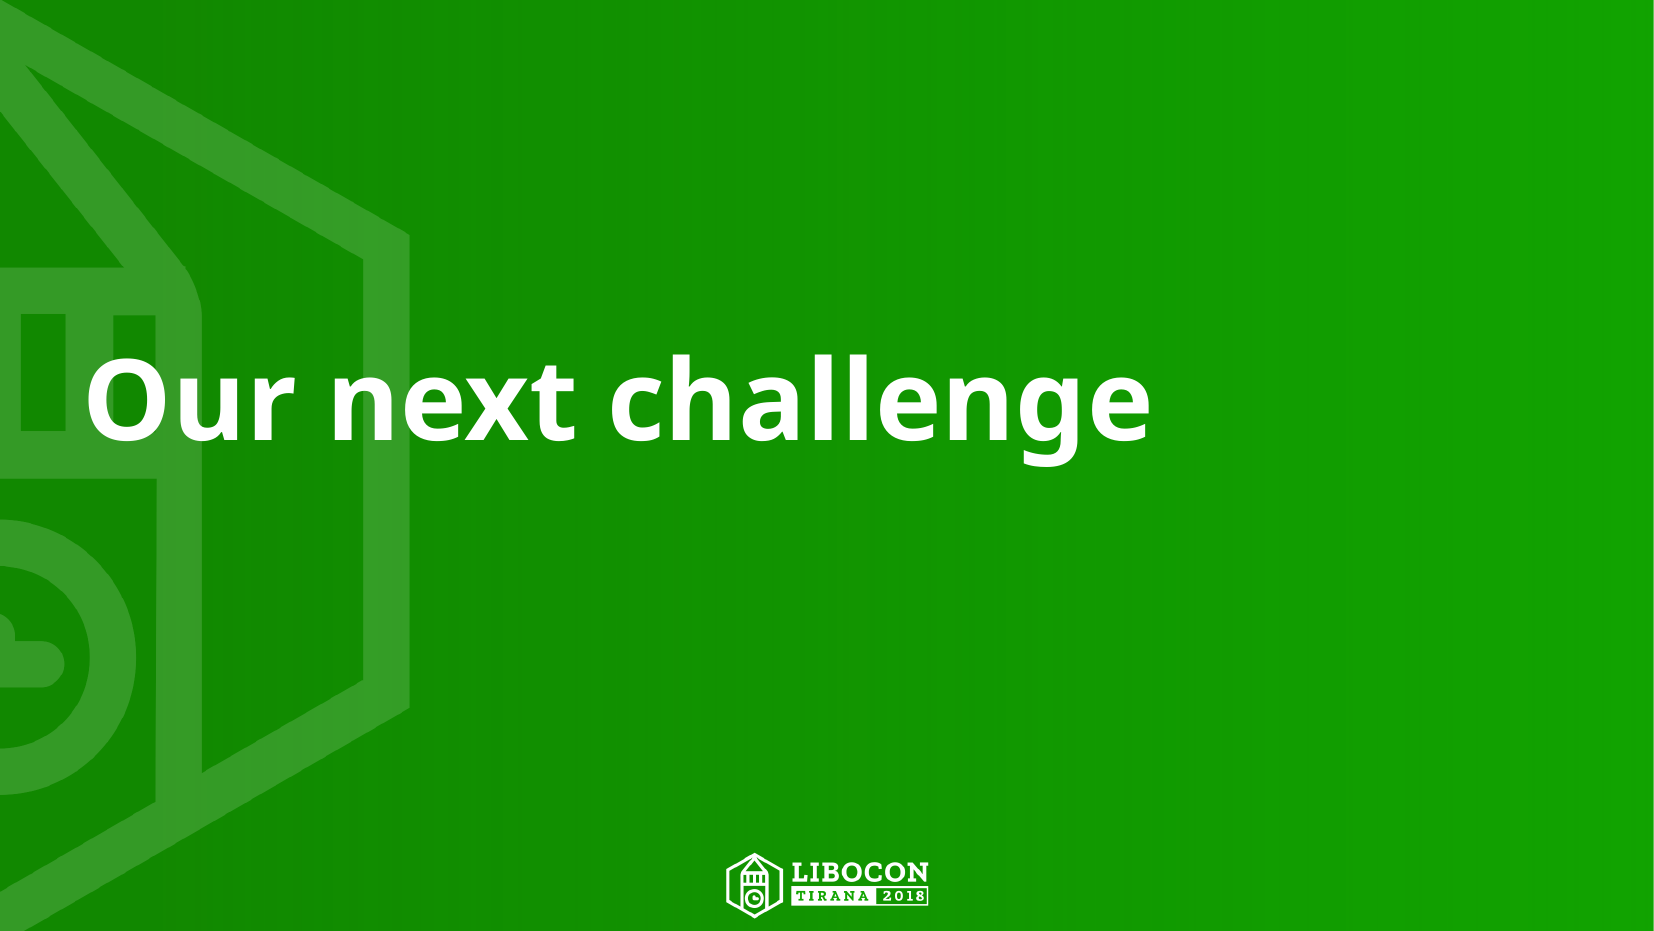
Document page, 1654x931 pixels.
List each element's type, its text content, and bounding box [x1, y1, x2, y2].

picture [0, 0, 1654, 931]
subtitle Our next challenge [82, 37, 1571, 757]
